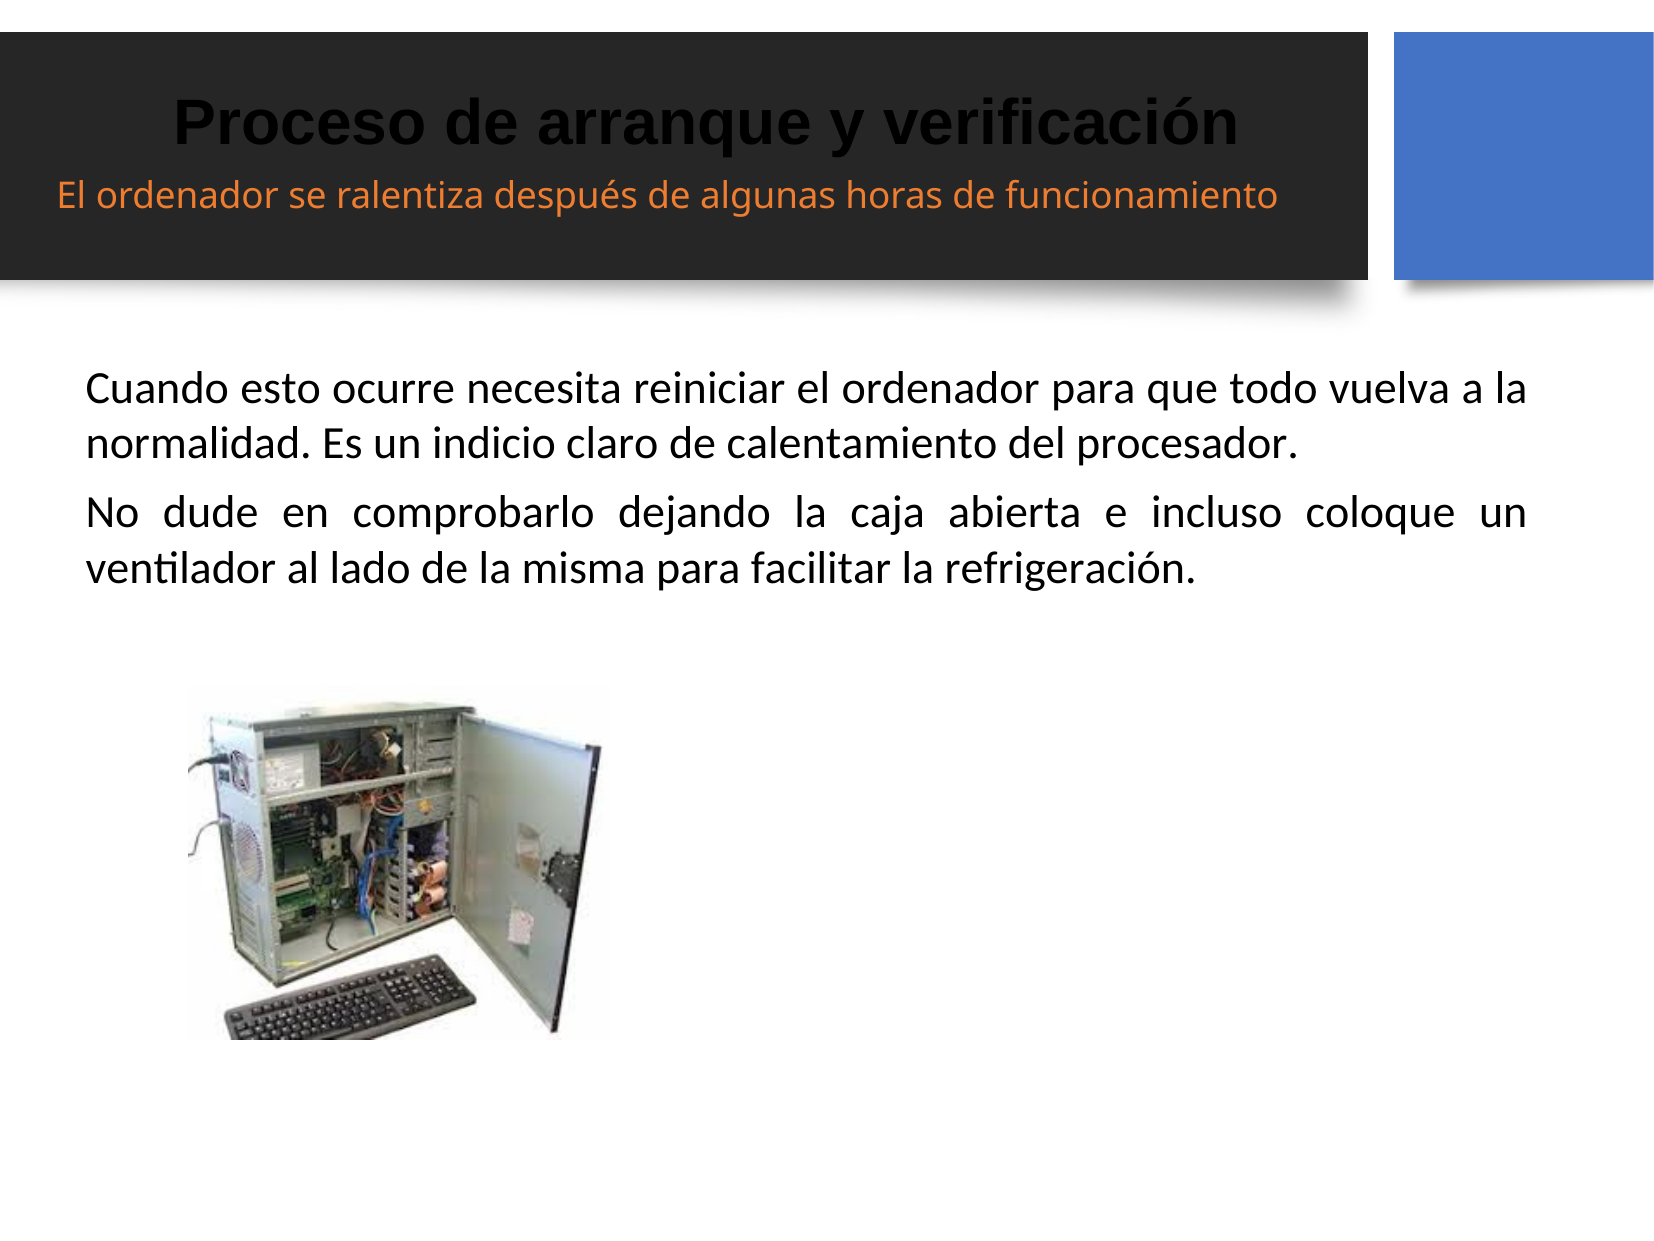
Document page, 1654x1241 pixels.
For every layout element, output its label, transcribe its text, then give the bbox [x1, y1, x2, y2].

picture [188, 685, 610, 1040]
title Proceso de arranque y verificación [57, 66, 1357, 171]
list Cuando esto ocurre necesita reiniciar el ordenador para que todo vuelva a la normalidad. Es un indicio claro de calentamiento del procesador. No dude en comprobarlo dejando la caja abierta e incluso coloque un ventilador al lado de la misma para facilitar la refrigeración. [56, 328, 1614, 1208]
list El ordenador se ralentiza después de algunas horas de funcionamiento [56, 172, 1357, 243]
